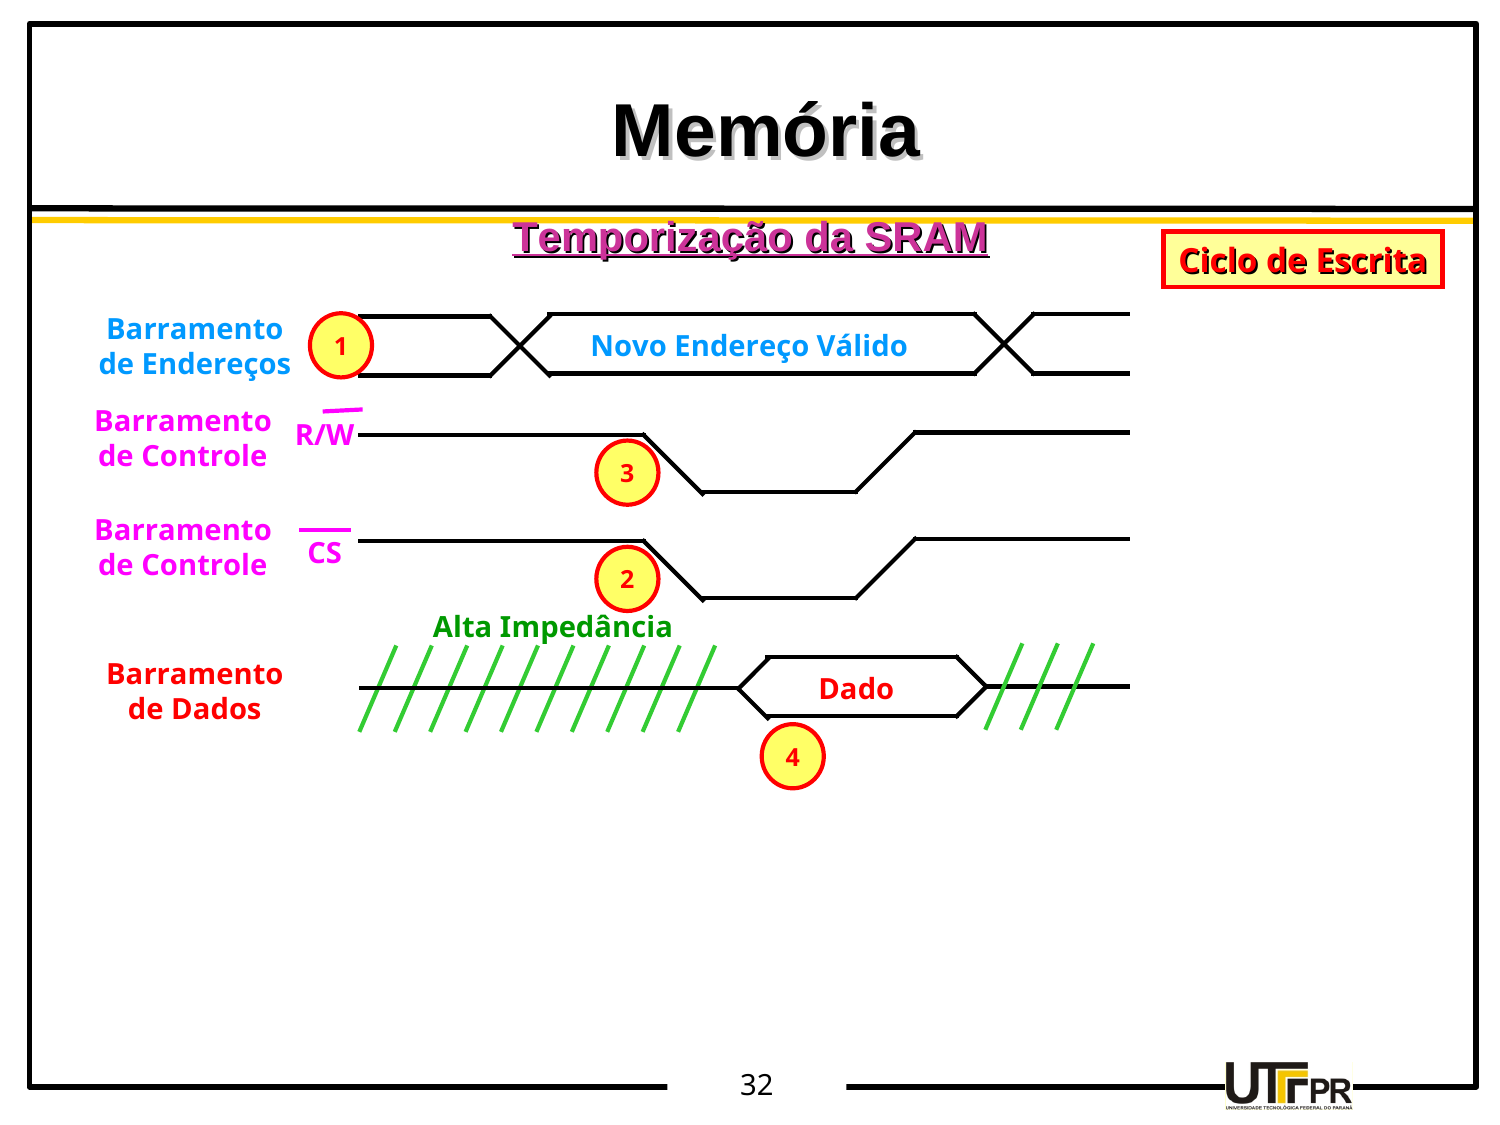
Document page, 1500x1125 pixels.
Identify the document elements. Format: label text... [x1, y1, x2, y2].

text_box Barramento de Controle [64, 503, 302, 589]
text_box Ciclo de Escrita [1163, 231, 1443, 287]
text_box CS [277, 527, 372, 578]
text_box 2 [596, 546, 659, 611]
text_box Novo Endereço Válido [575, 319, 924, 370]
text_box Barramento de Dados [76, 647, 313, 733]
text_box 1 [309, 313, 373, 378]
text_box 4 [761, 724, 824, 789]
text_box Dado [803, 662, 910, 713]
text_box R/W [265, 408, 384, 460]
picture [1225, 1062, 1353, 1110]
text_box 3 [596, 440, 659, 505]
text_box Barramento de Endereços [76, 302, 313, 388]
list Temporização da SRAM [72, 208, 1428, 978]
text_box Memória [29, 29, 1477, 207]
text_box Alta Impedância [418, 600, 689, 651]
text_box Barramento de Controle [64, 394, 302, 481]
